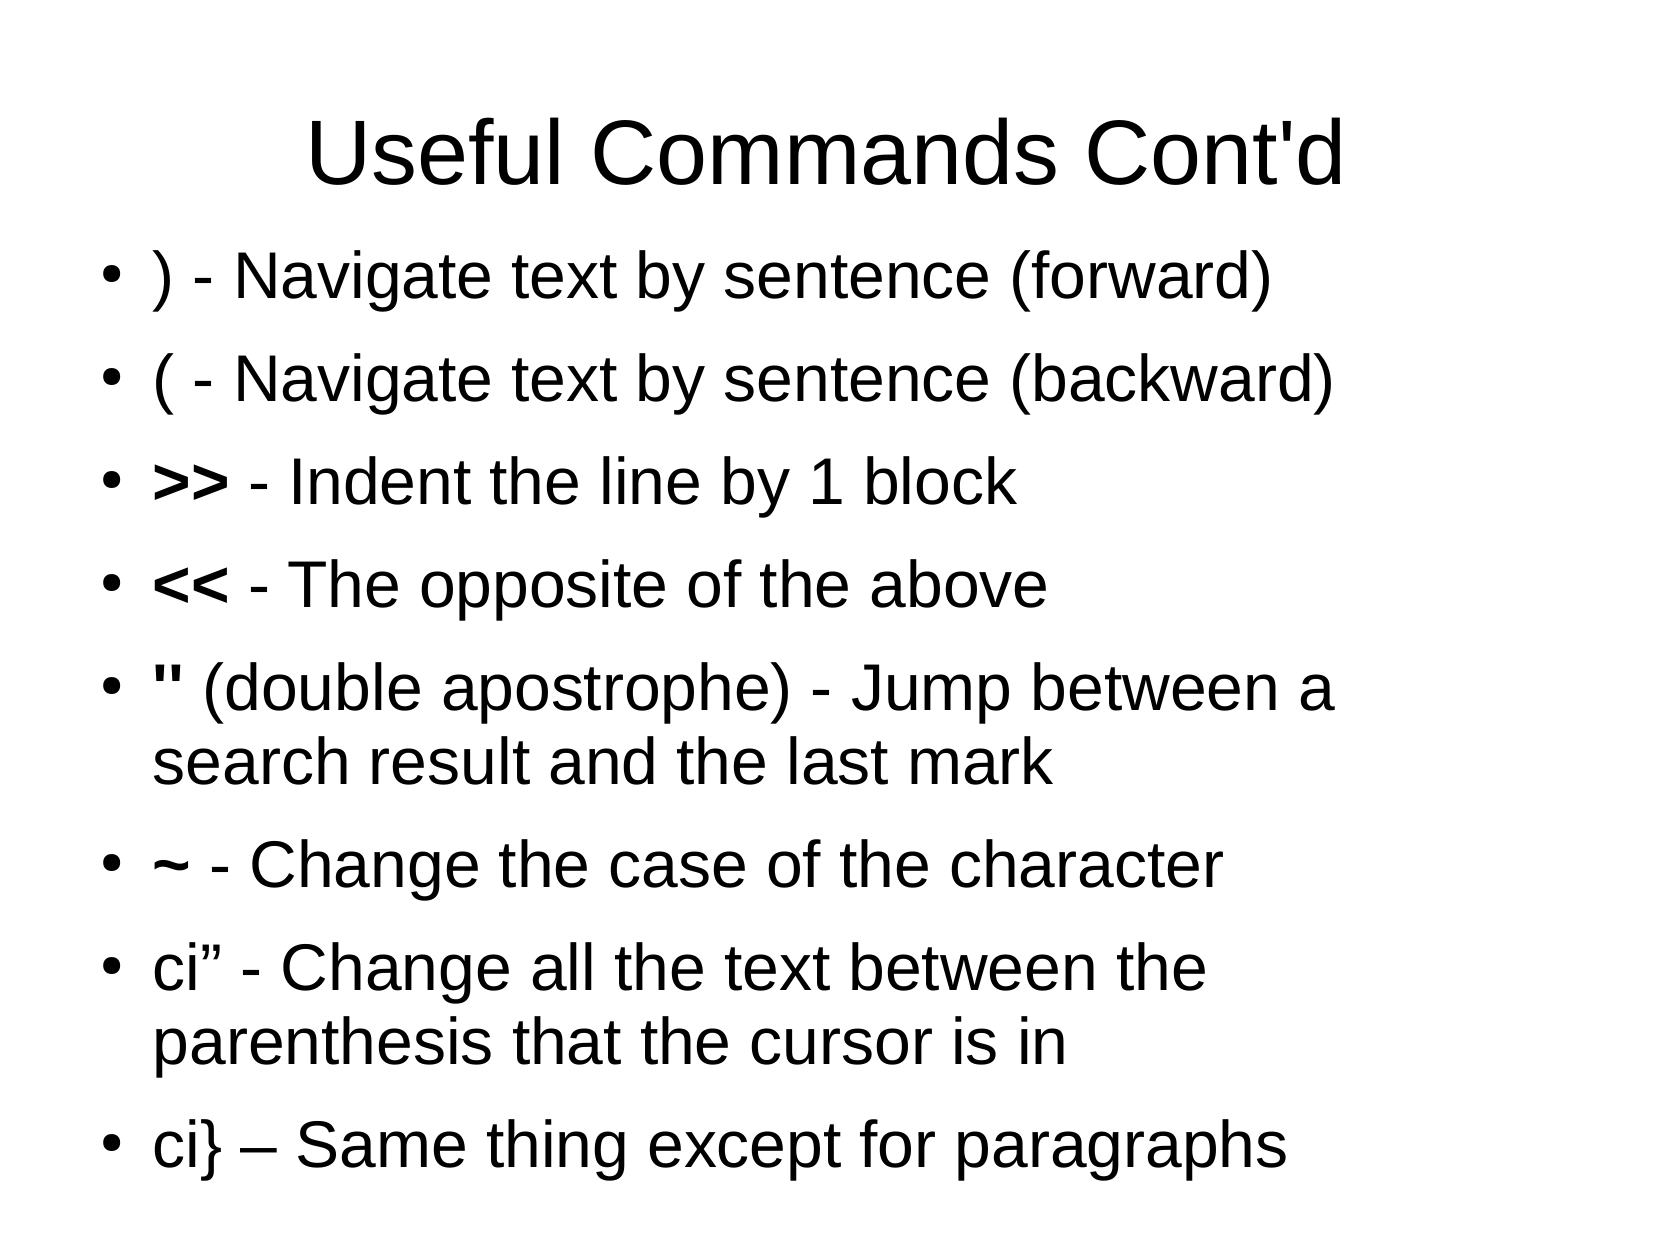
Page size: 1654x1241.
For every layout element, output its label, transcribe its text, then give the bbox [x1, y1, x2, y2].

title Useful Commands Cont'd [82, 49, 1571, 257]
list ) - Navigate text by sentence (forward) ( - Navigate text by sentence (backward) >> - Indent the line by 1 block << - The opposite of the above '' (double apostrophe) - Jump between a search result and the last mark ~ - Change the case of the character ci” - Change all the text between the parenthesis that the cursor is in ci} – Same thing except for paragraphs [82, 238, 1538, 1189]
